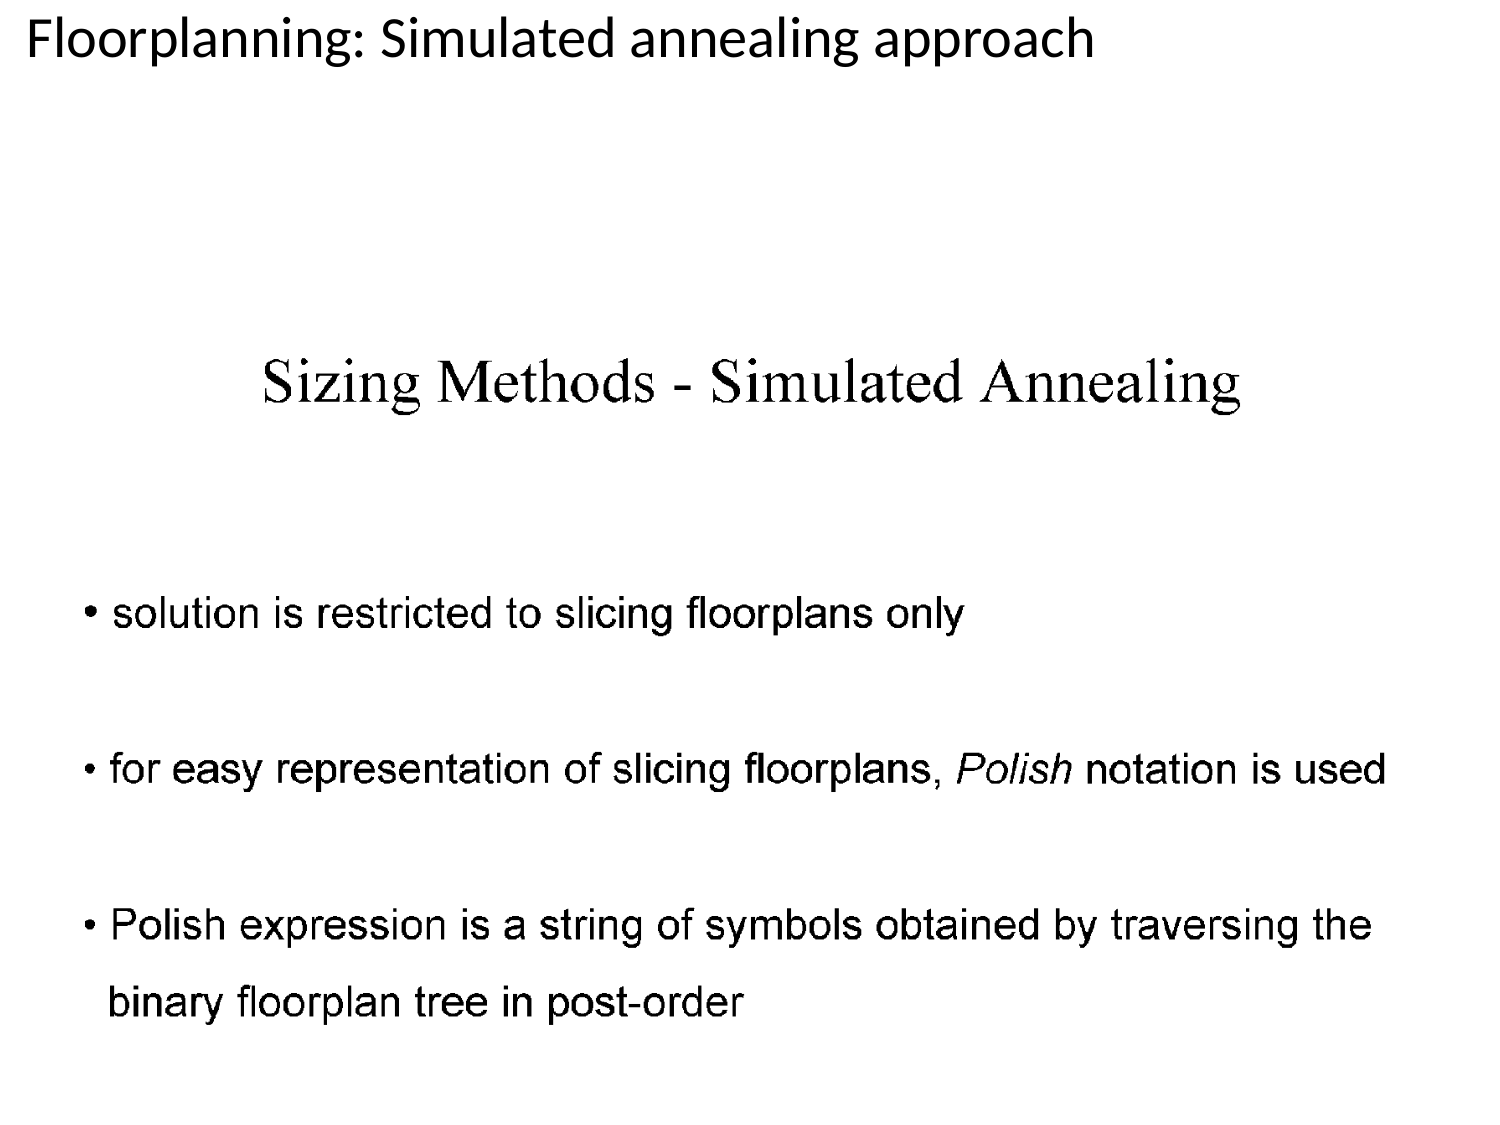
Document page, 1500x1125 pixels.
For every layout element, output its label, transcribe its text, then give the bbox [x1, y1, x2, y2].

picture [45, 304, 1456, 1106]
text_box Floorplanning: Simulated annealing approach [11, 0, 1477, 77]
